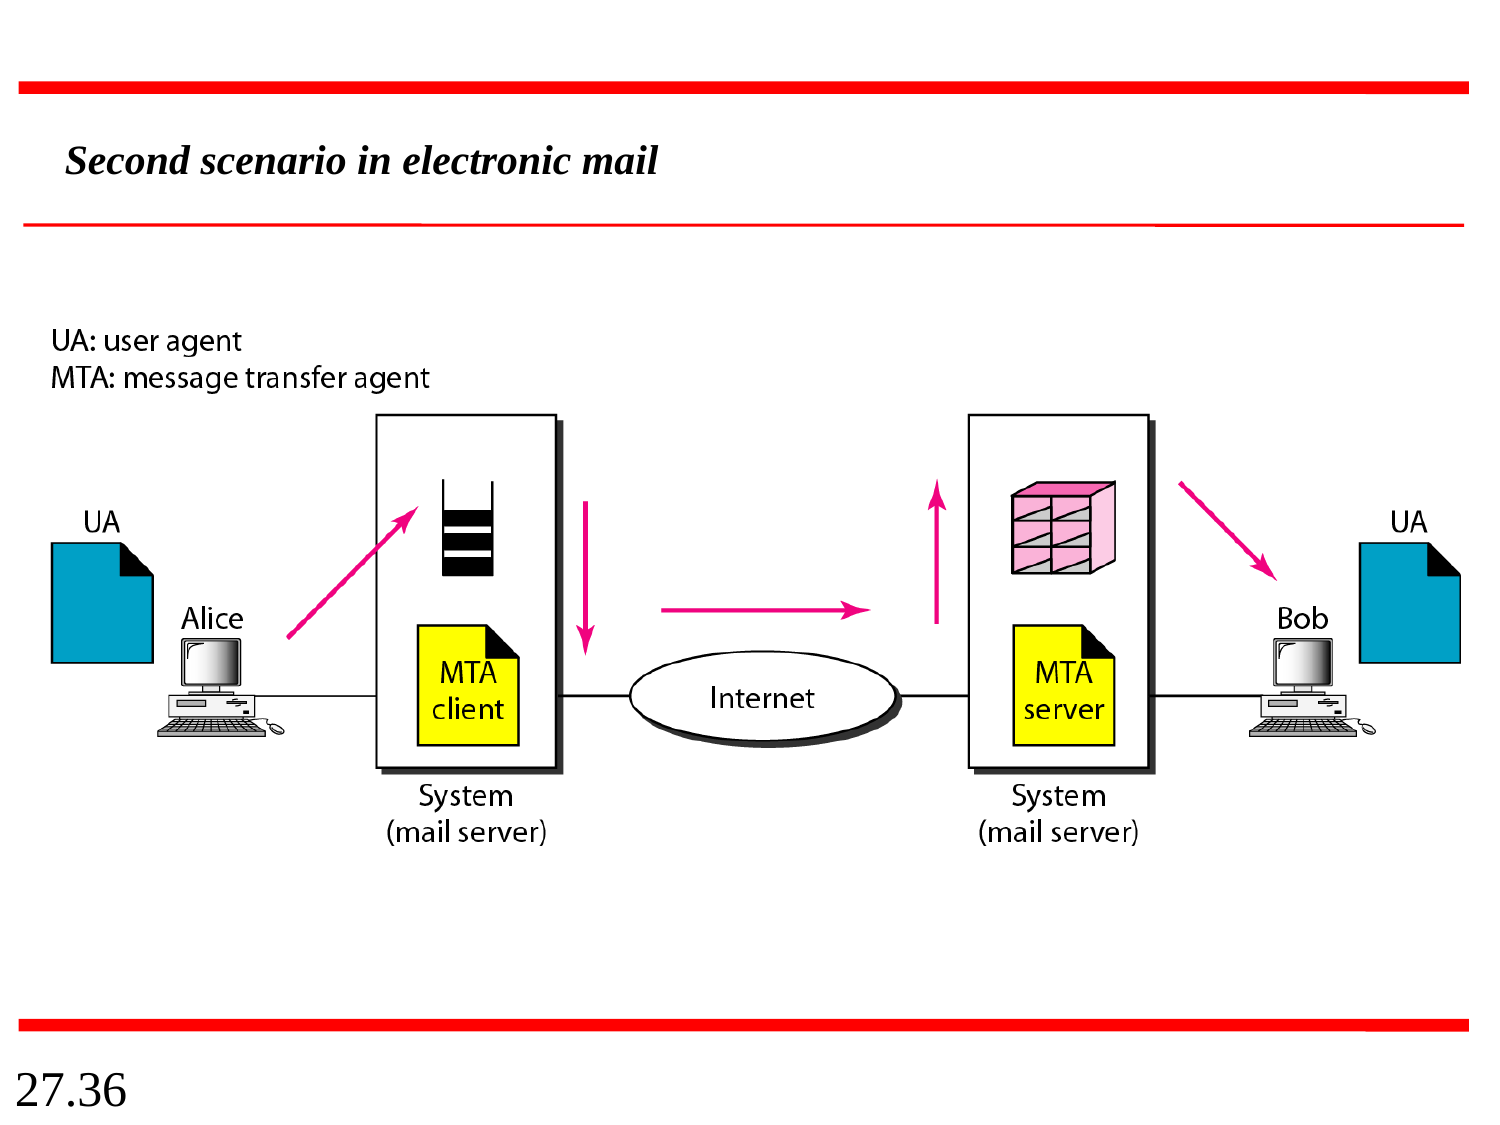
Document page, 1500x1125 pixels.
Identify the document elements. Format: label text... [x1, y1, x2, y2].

picture [50, 324, 1461, 850]
text_box Second scenario in electronic mail [50, 125, 674, 191]
